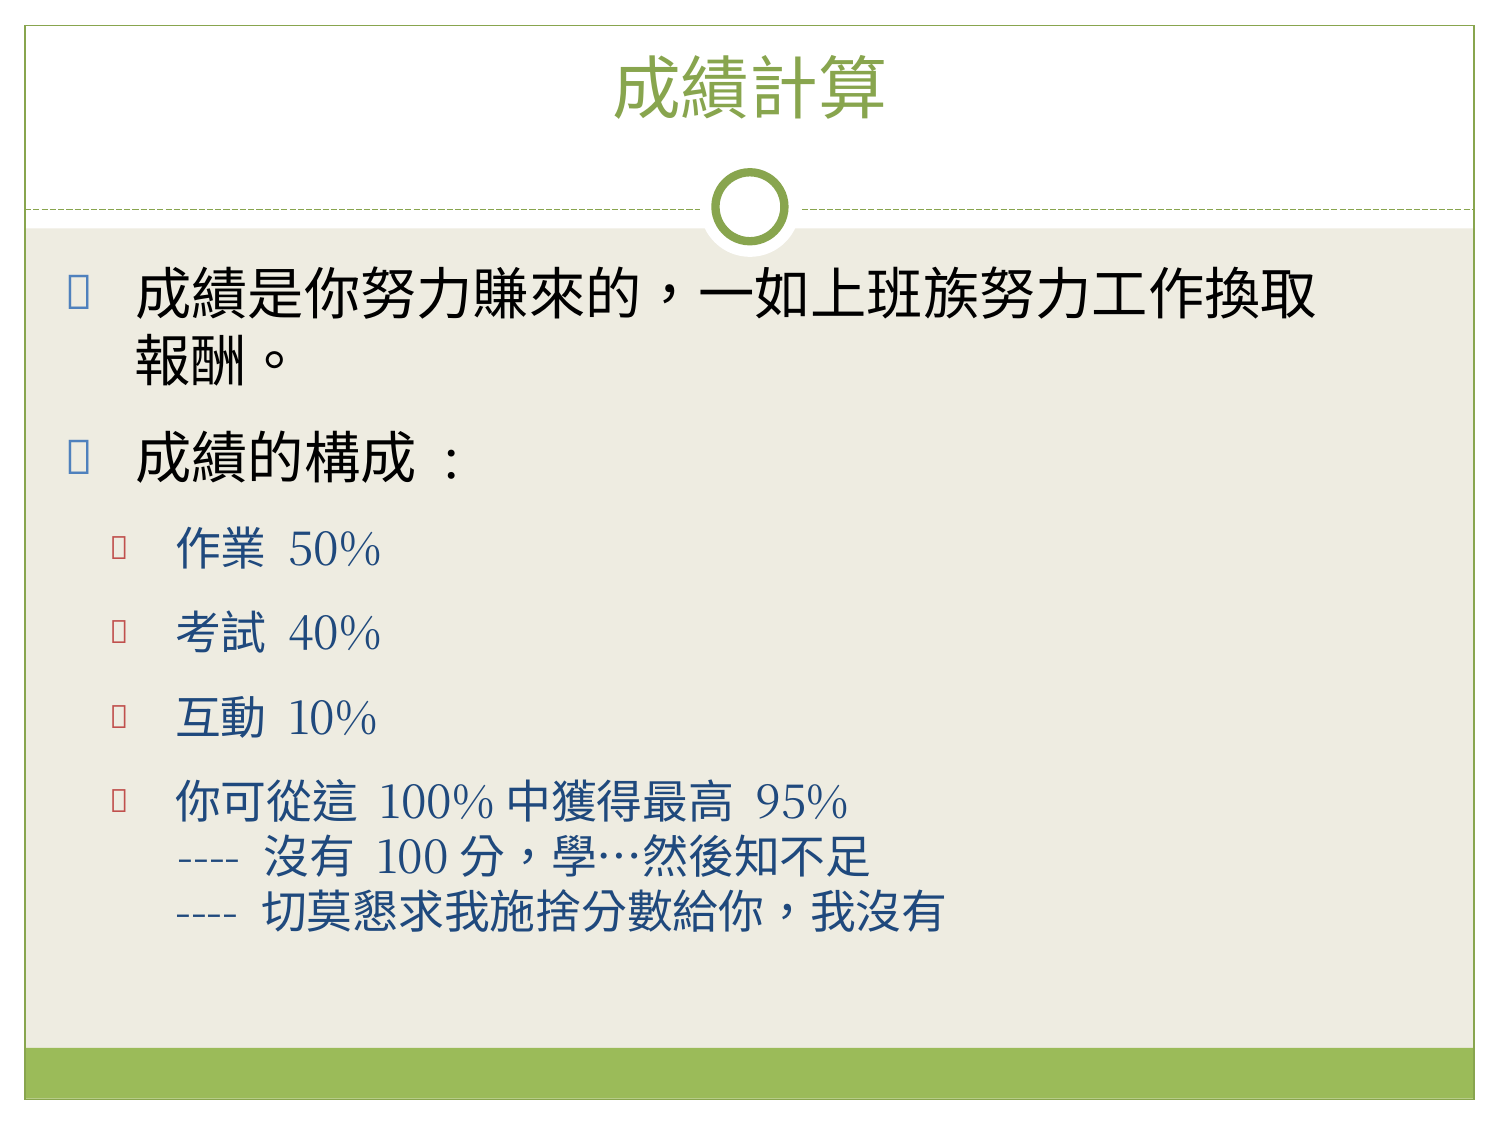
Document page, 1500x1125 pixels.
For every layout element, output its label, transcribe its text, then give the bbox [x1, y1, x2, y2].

list 成績是你努力賺來的，一如上班族努力工作換取 報酬。 成績的構成 : 作業 50% 考試 40% 互動 10% 你可從這 100%中獲得最高 95% ---- 沒有 100分，學…然後知不足 ---- 切莫懇求我施捨分數給你，我沒有 [49, 250, 1445, 1001]
title 成績計算 [49, 37, 1450, 162]
